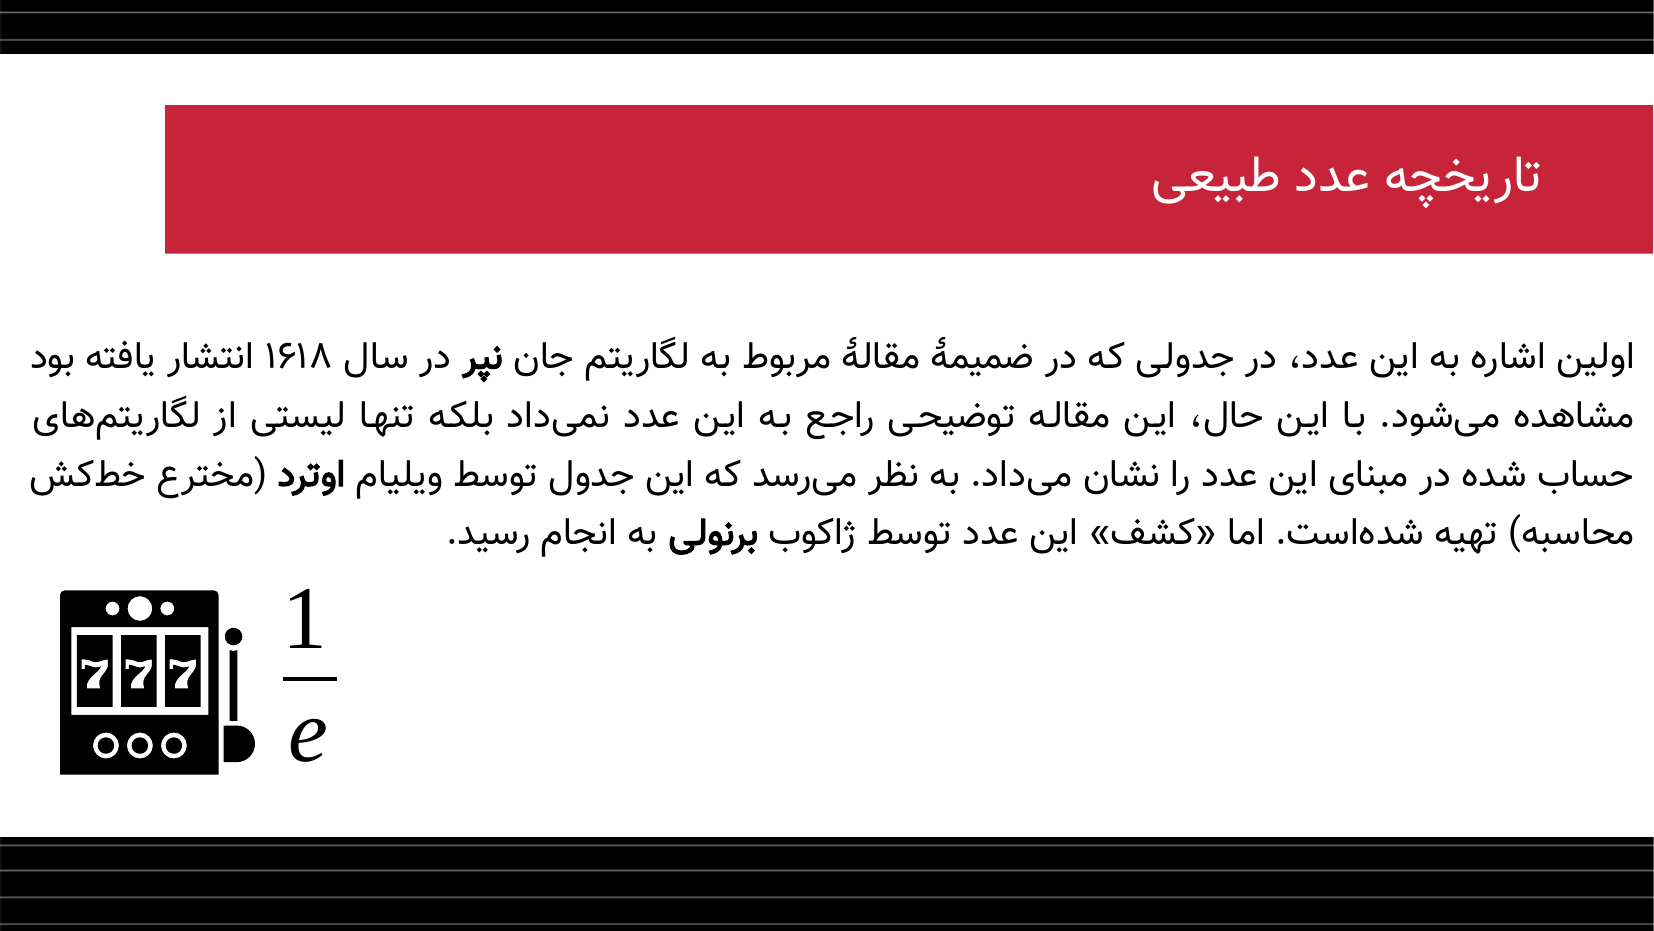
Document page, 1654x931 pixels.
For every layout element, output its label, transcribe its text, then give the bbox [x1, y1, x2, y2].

picture [60, 585, 255, 781]
title تاریخچه عدد طبیعی [165, 105, 1654, 254]
picture [0, 837, 1654, 931]
subtitle اولین اشاره به این عدد، در جدولی که در ضمیمهٔ مقالهٔ مربوط به لگاریتم جان نپر در سال ۱۶۱۸ انتشار یافته بود مشاهده می‌شود. با این حال، این مقاله توضیحی راجع به این عدد نمی‌داد بلکه تنها لیستی از لگاریتم‌های حساب شده در مبنای این عدد را نشان می‌داد. به نظر می‌رسد که این جدول توسط ویلیام اوترد (مخترع خط‌کش محاسبه) تهیه شده‌است. اما «کشف» این عدد توسط ژاکوب برنولی به انجام رسید. [30, 330, 1636, 742]
chart [255, 570, 361, 784]
picture [0, 0, 1654, 54]
